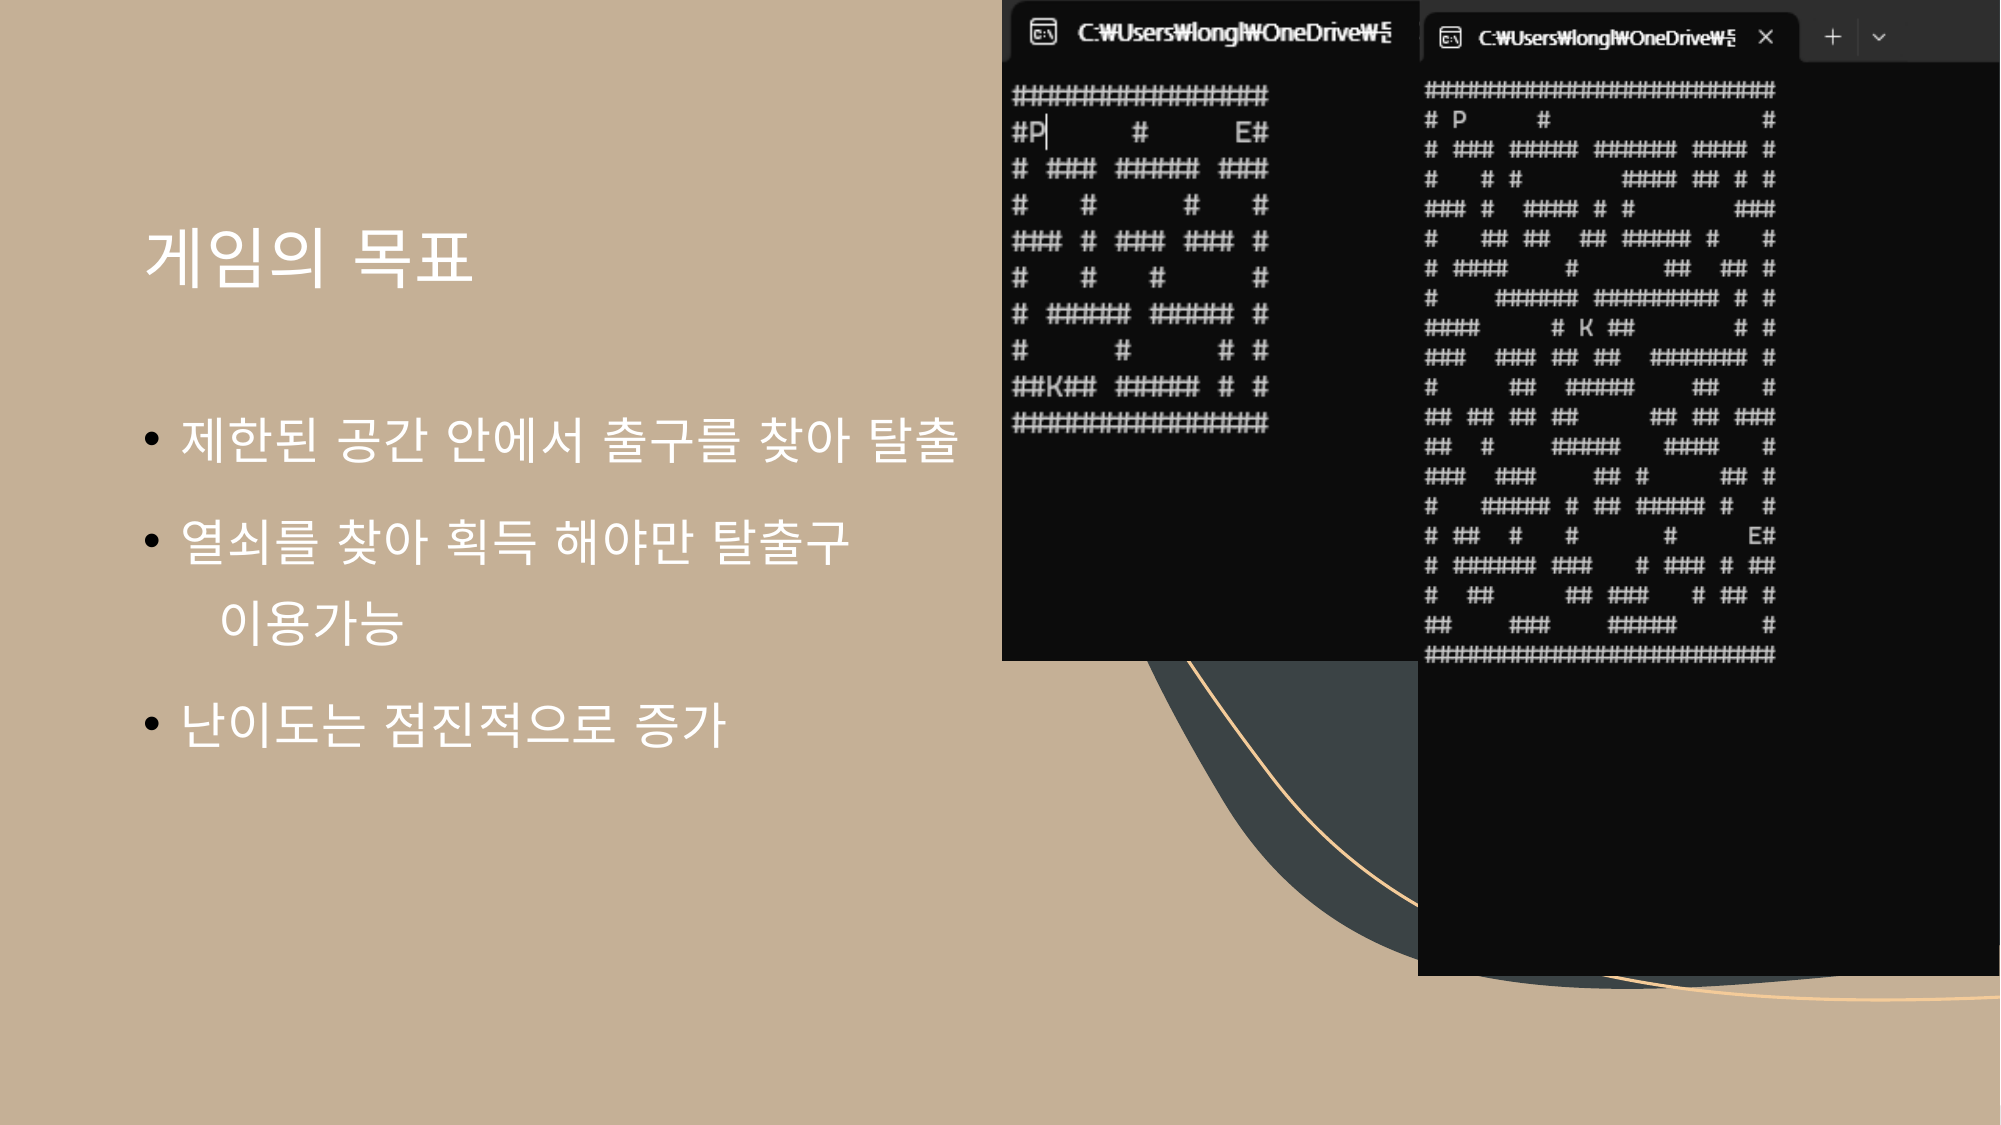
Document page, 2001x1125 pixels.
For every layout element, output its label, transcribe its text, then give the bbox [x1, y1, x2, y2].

text_box [1633, 978, 2000, 998]
list 제한된 공간 안에서 출구를 찾아 탈출 열쇠를 찾아 획득 해야만 탈출구 이용가능 난이도는 점진적으로 증가 [125, 376, 1001, 1000]
picture [834, 0, 2000, 978]
text_box [0, 0, 2000, 1125]
title 게임의 목표 [125, 125, 834, 376]
